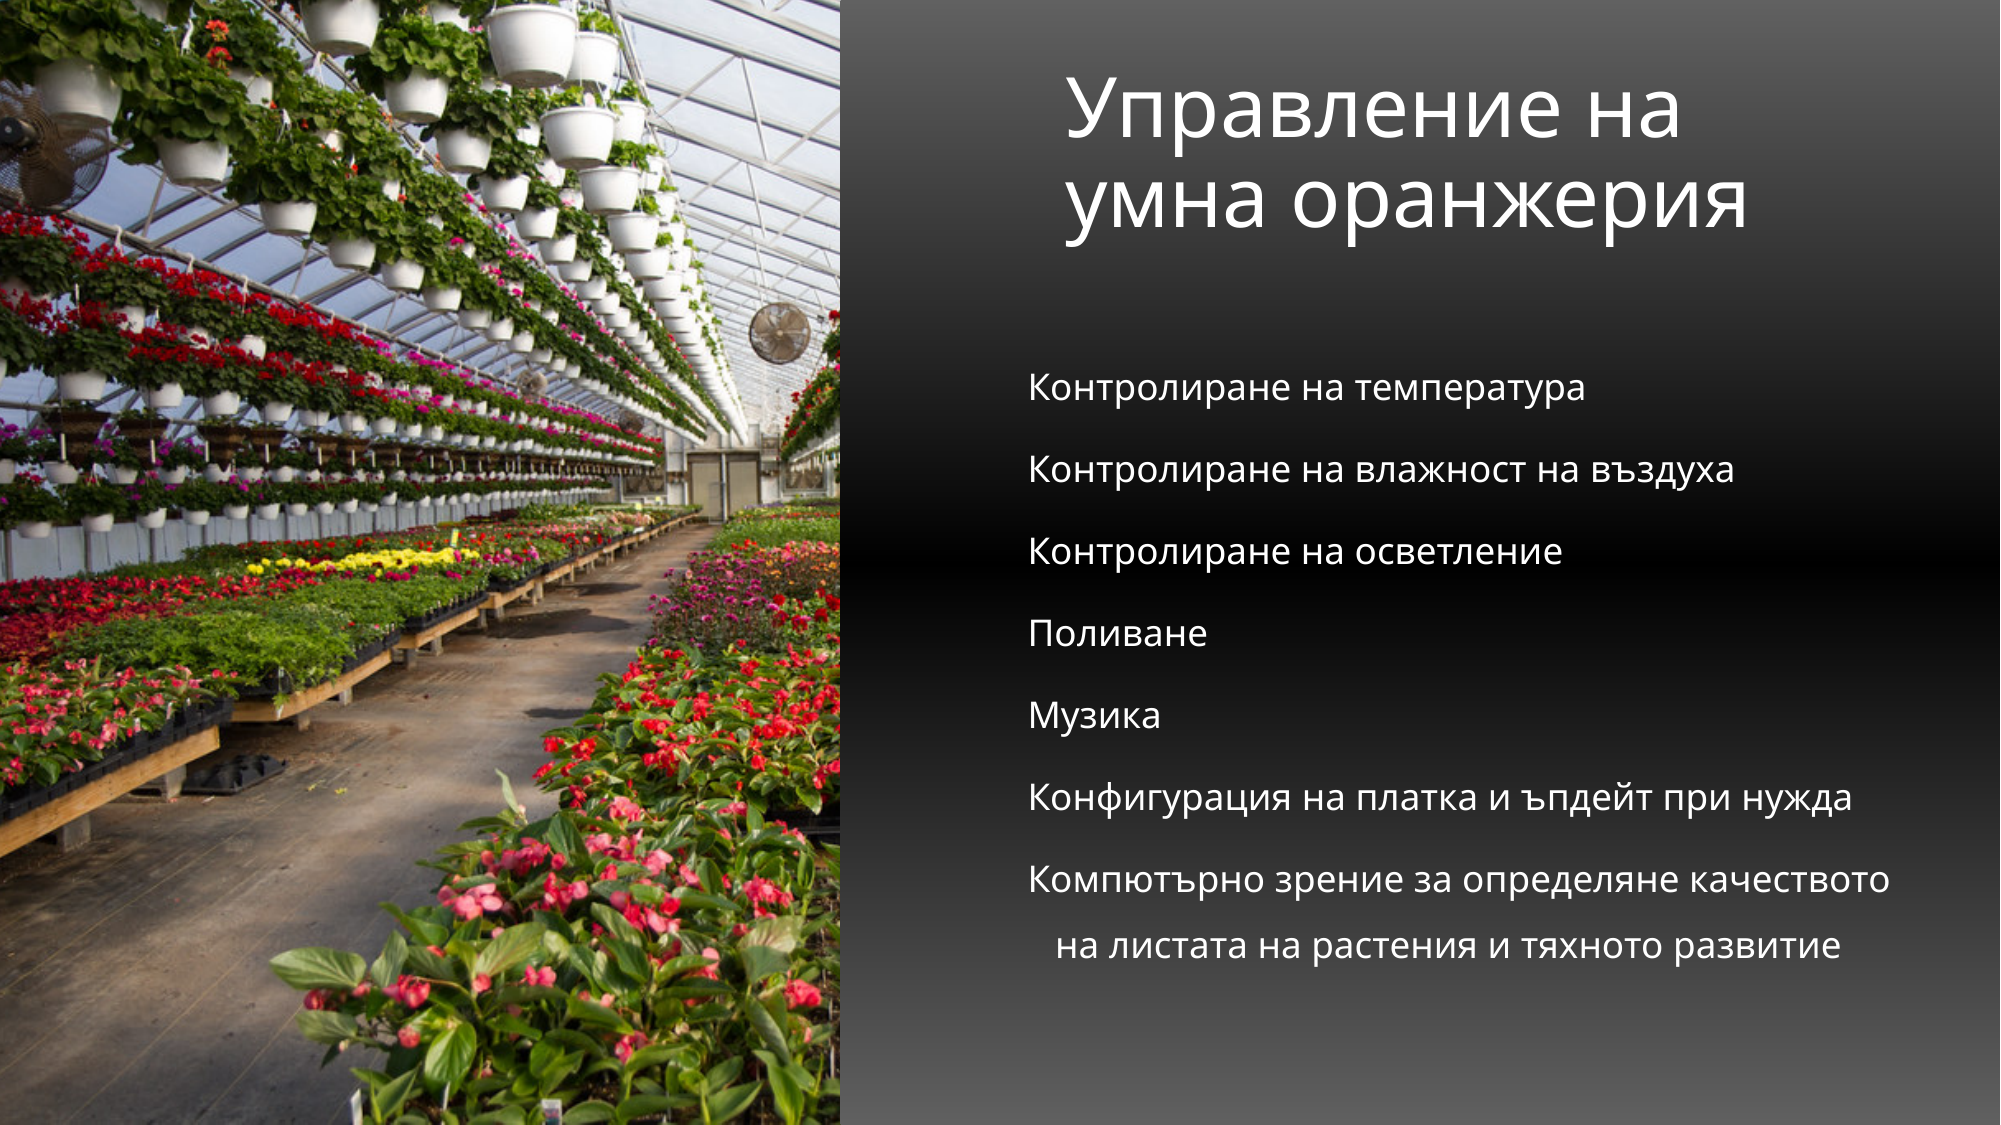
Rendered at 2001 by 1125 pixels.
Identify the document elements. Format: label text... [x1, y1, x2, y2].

list Контролиране на температура Контролиране на влажност на въздуха Контролиране на осветление Поливане Музика Конфигурация на платка и ъпдейт при нужда Компютърно зрение за определяне качеството на листата на растения и тяхното развитие [1012, 334, 1913, 1051]
text_box [841, 0, 2000, 1125]
picture [0, 0, 841, 1125]
title Управление на умна оранжерия [1050, 0, 1876, 312]
